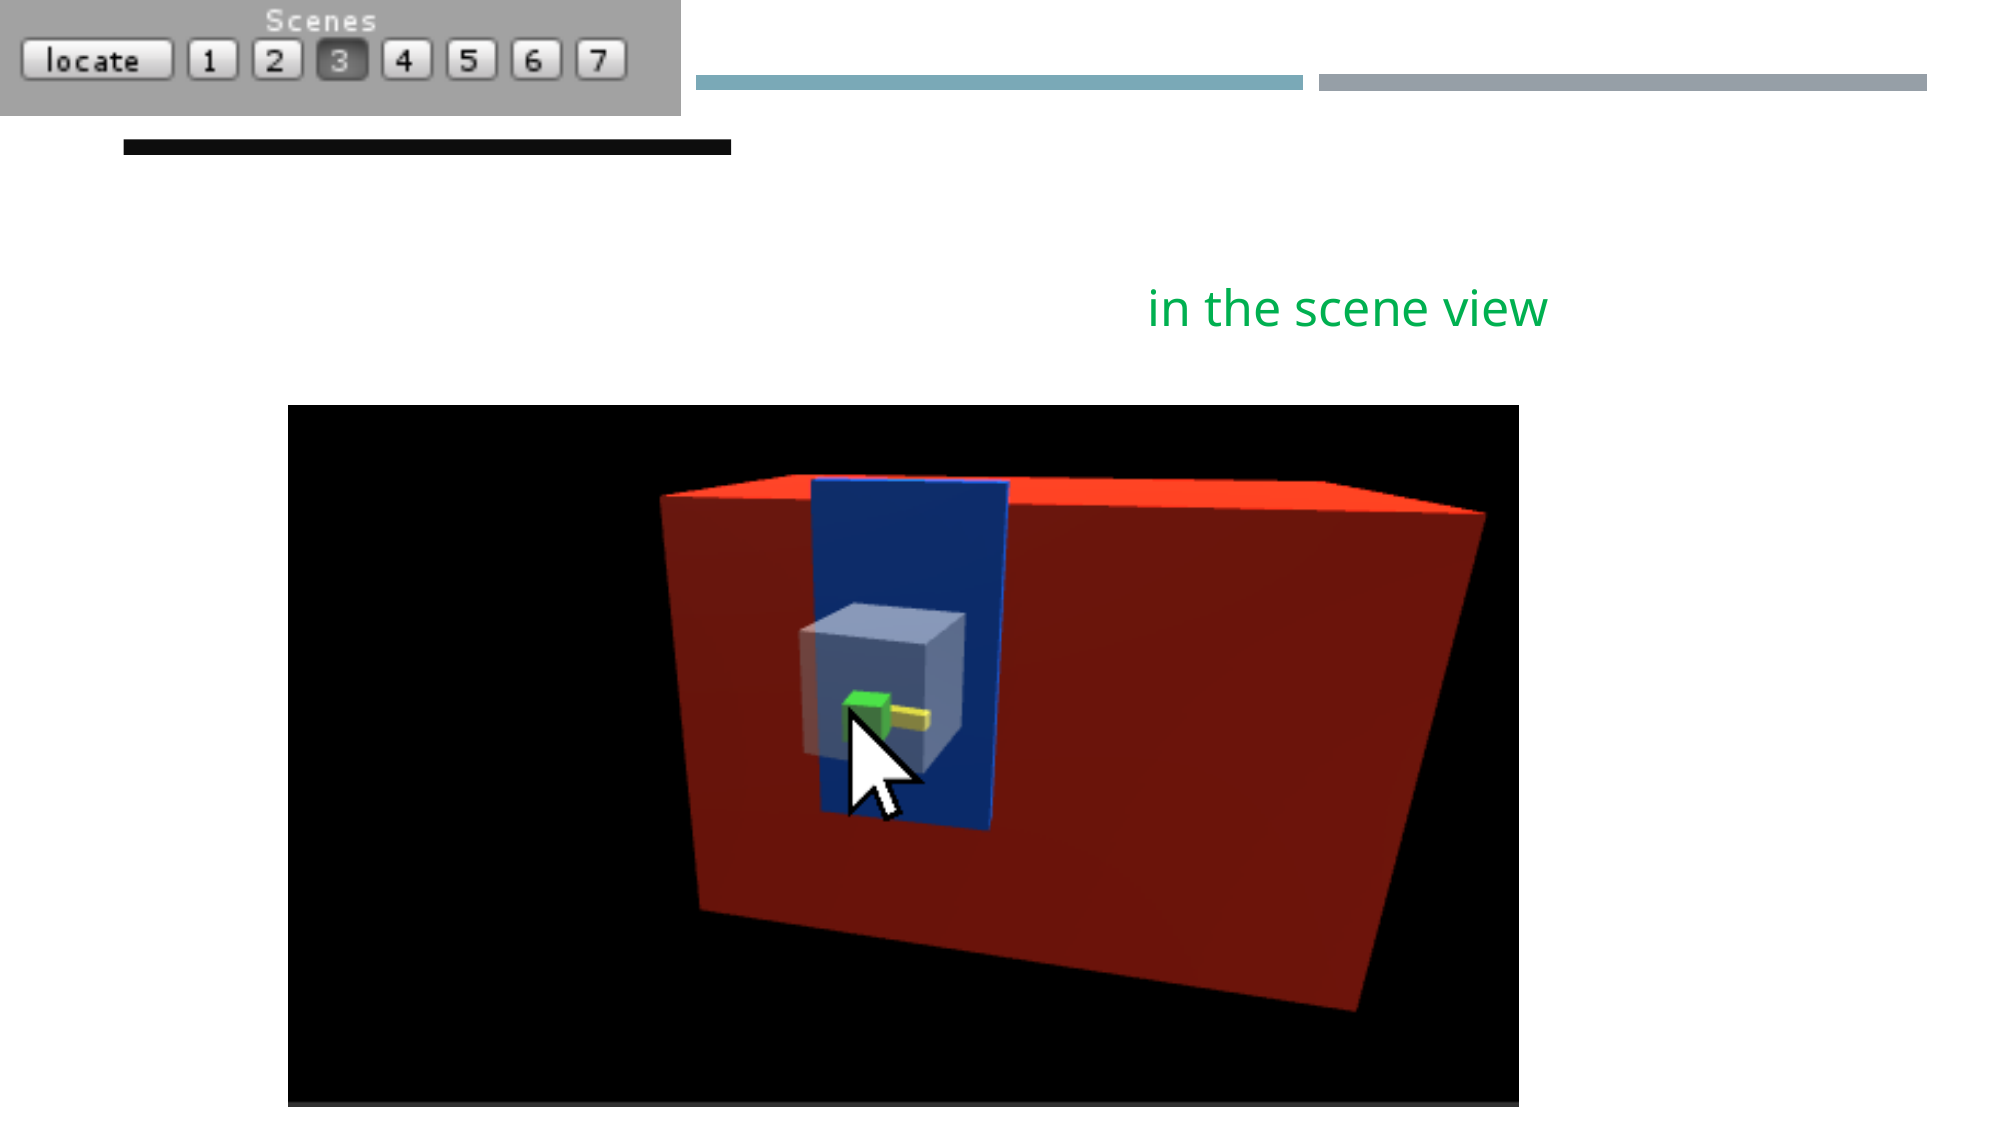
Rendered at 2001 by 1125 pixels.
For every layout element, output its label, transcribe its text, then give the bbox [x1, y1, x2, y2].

text_box Navigation tool: Clic once on a gameObject (in the scene view), and hold CTRL + Scroll Wheel to navigate back & forward [95, 270, 1817, 406]
picture [288, 405, 1519, 1107]
picture [0, 0, 681, 116]
title 3) Clic & Scroll [95, 115, 1905, 270]
